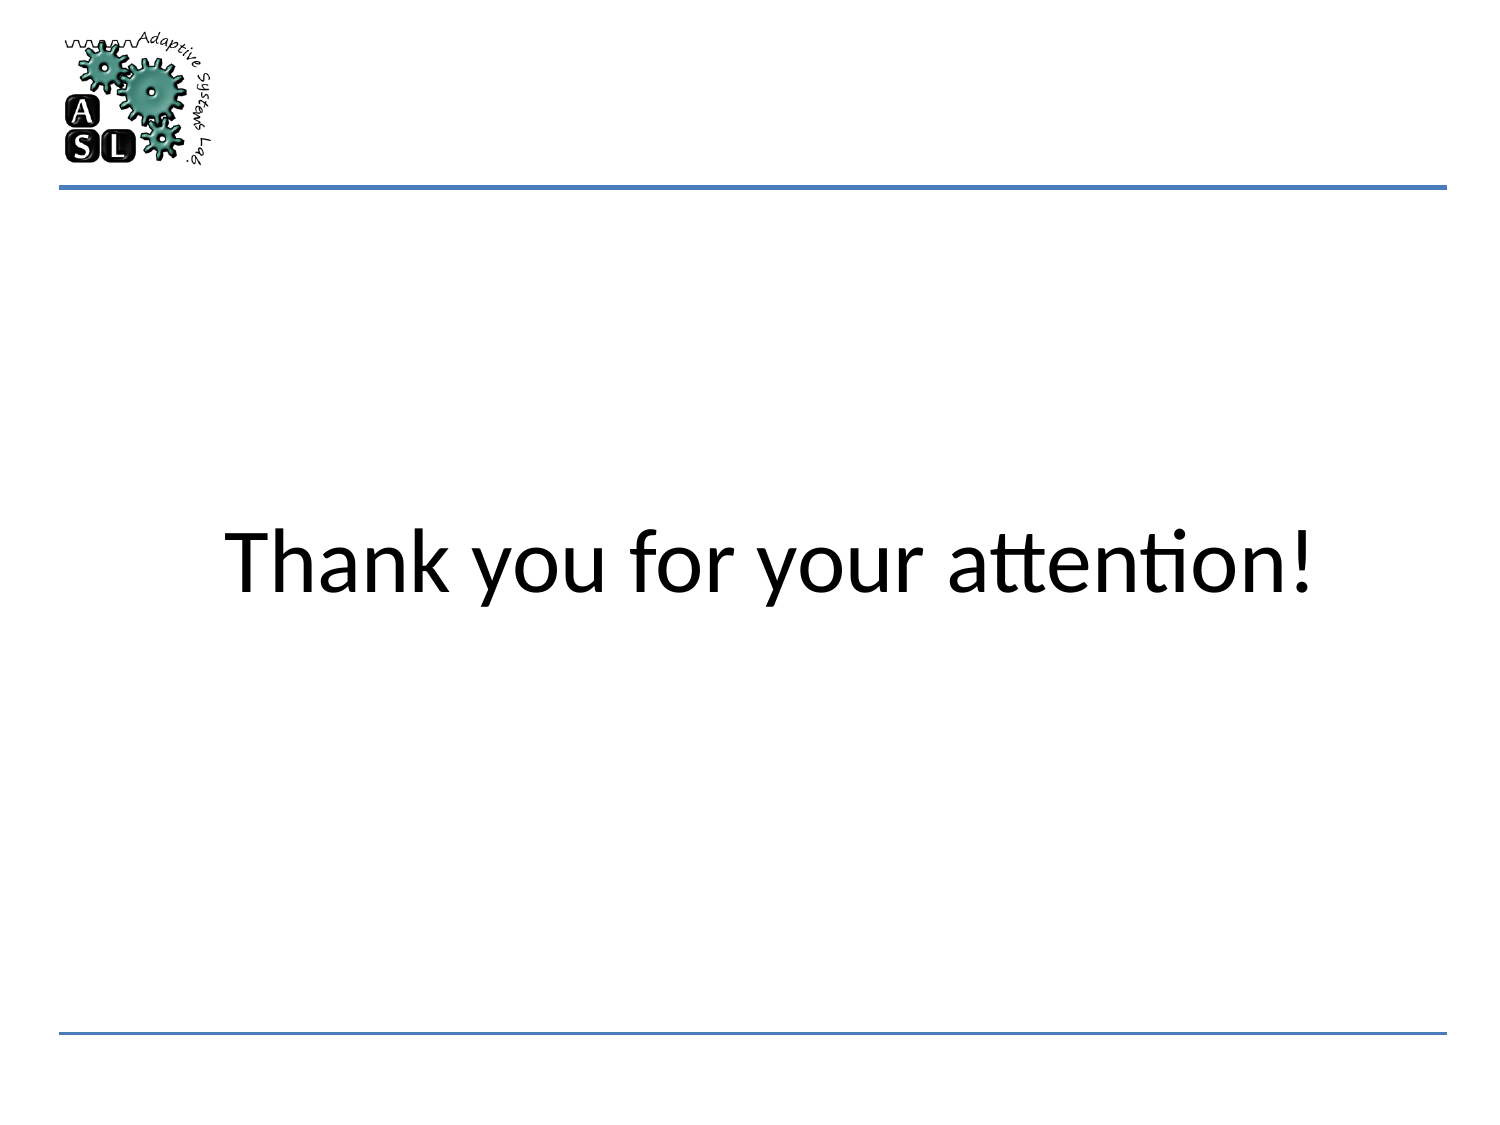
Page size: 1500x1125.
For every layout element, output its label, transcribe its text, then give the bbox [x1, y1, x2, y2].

picture [58, 30, 211, 169]
text_box Thank you for your attention! [137, 453, 1406, 672]
